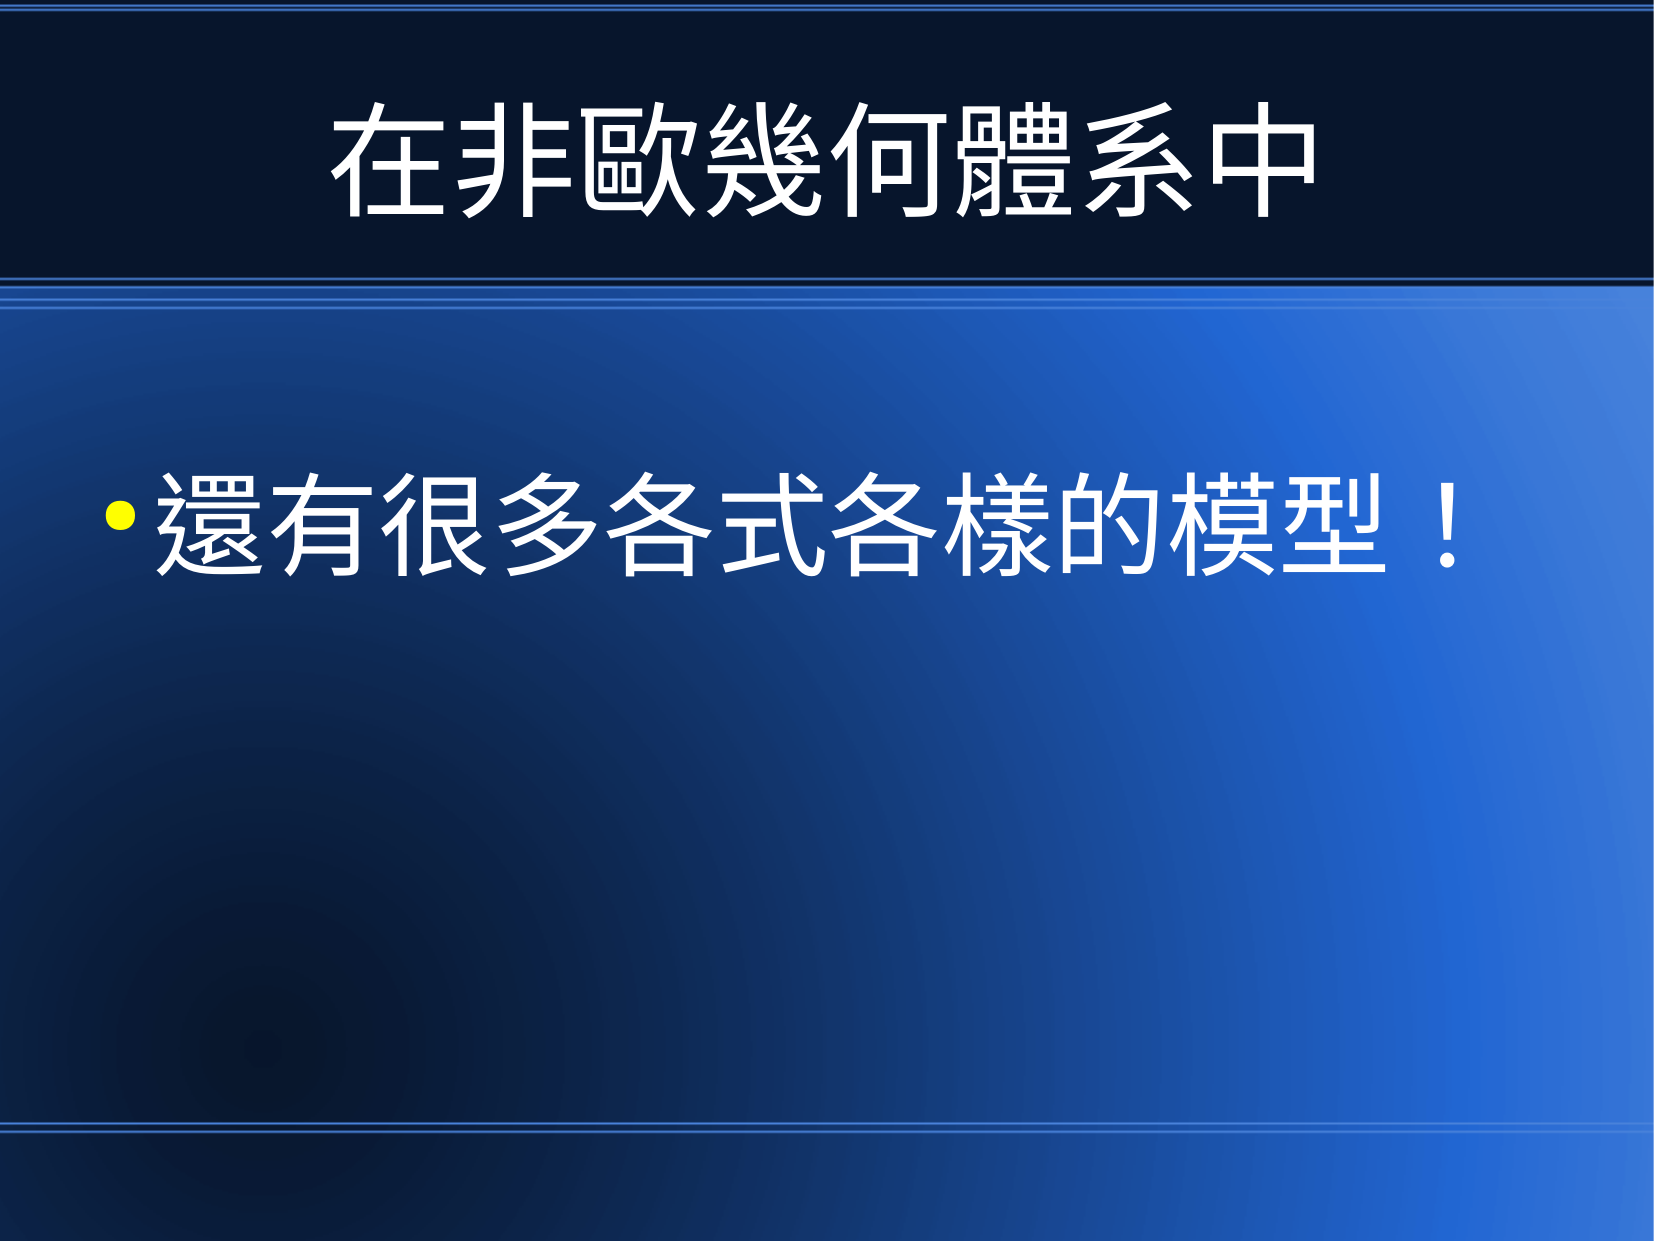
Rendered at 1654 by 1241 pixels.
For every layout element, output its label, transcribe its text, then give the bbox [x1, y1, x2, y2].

title 在非歐幾何體系中 [82, 49, 1571, 257]
picture [0, 0, 1654, 1241]
list 還有很多各式各樣的模型！ [82, 355, 1571, 1241]
